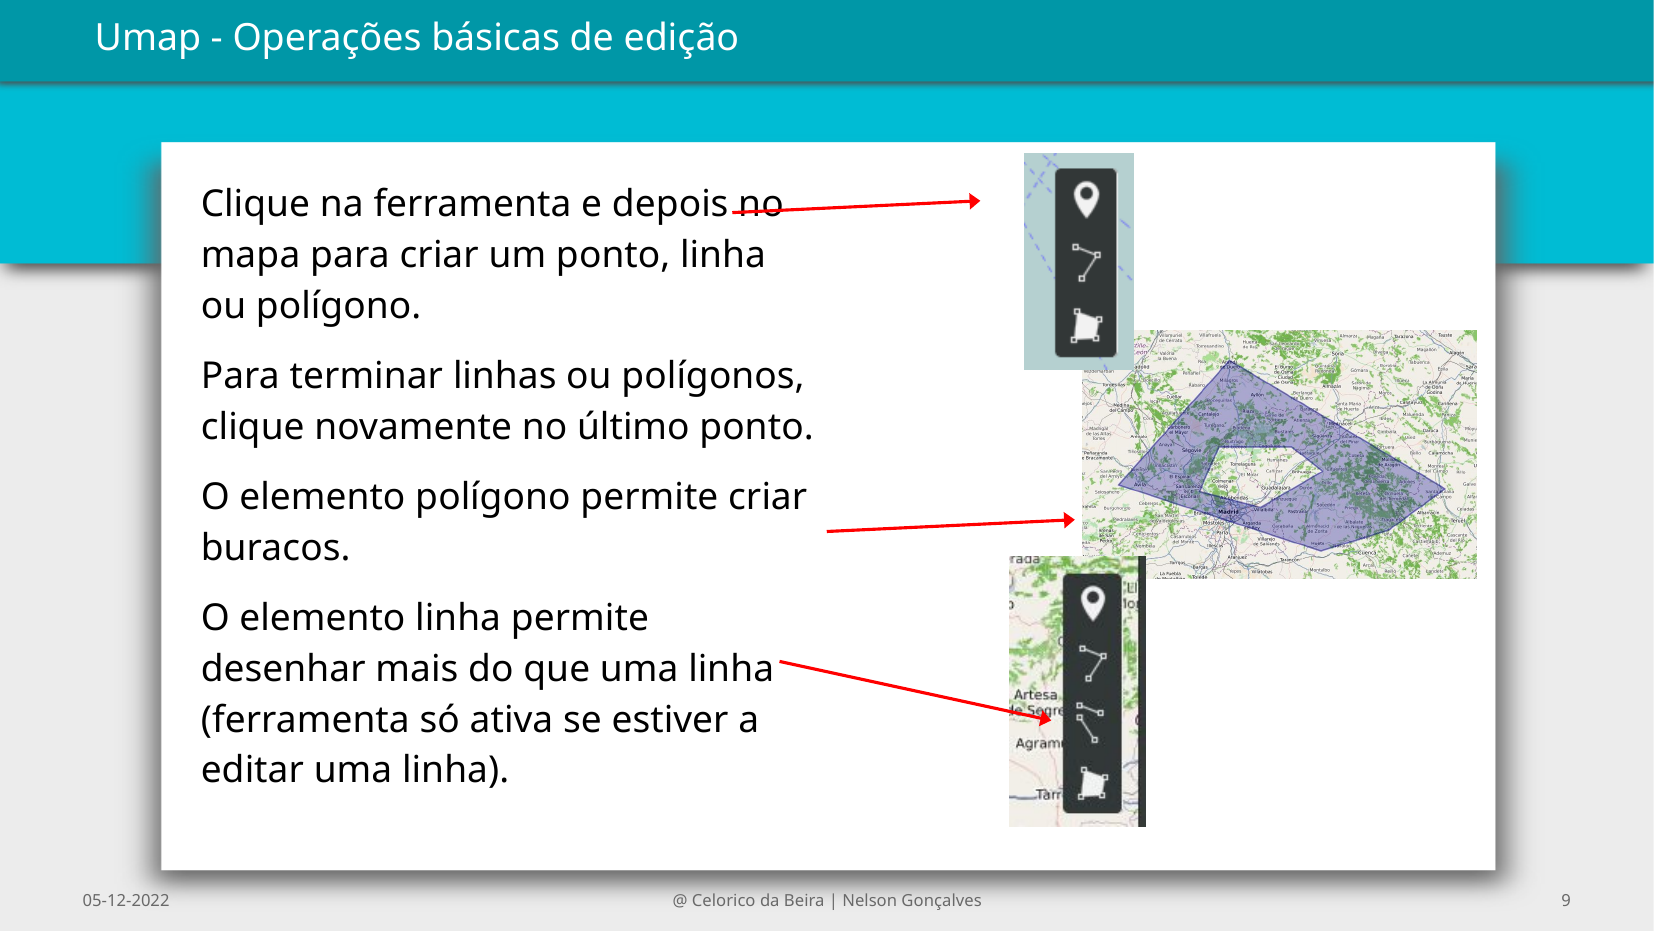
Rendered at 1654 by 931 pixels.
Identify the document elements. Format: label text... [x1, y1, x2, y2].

title Umap - Operações básicas de edição [94, 10, 1583, 63]
picture [0, 0, 1654, 931]
list Clique na ferramenta e depois no mapa para criar um ponto, linha ou polígono. Para terminar linhas ou polígonos, clique novamente no último ponto. O elemento polígono permite criar buracos. O elemento linha permite desenhar mais do que uma linha (ferramenta só ativa se estiver a editar uma linha). [200, 177, 818, 827]
